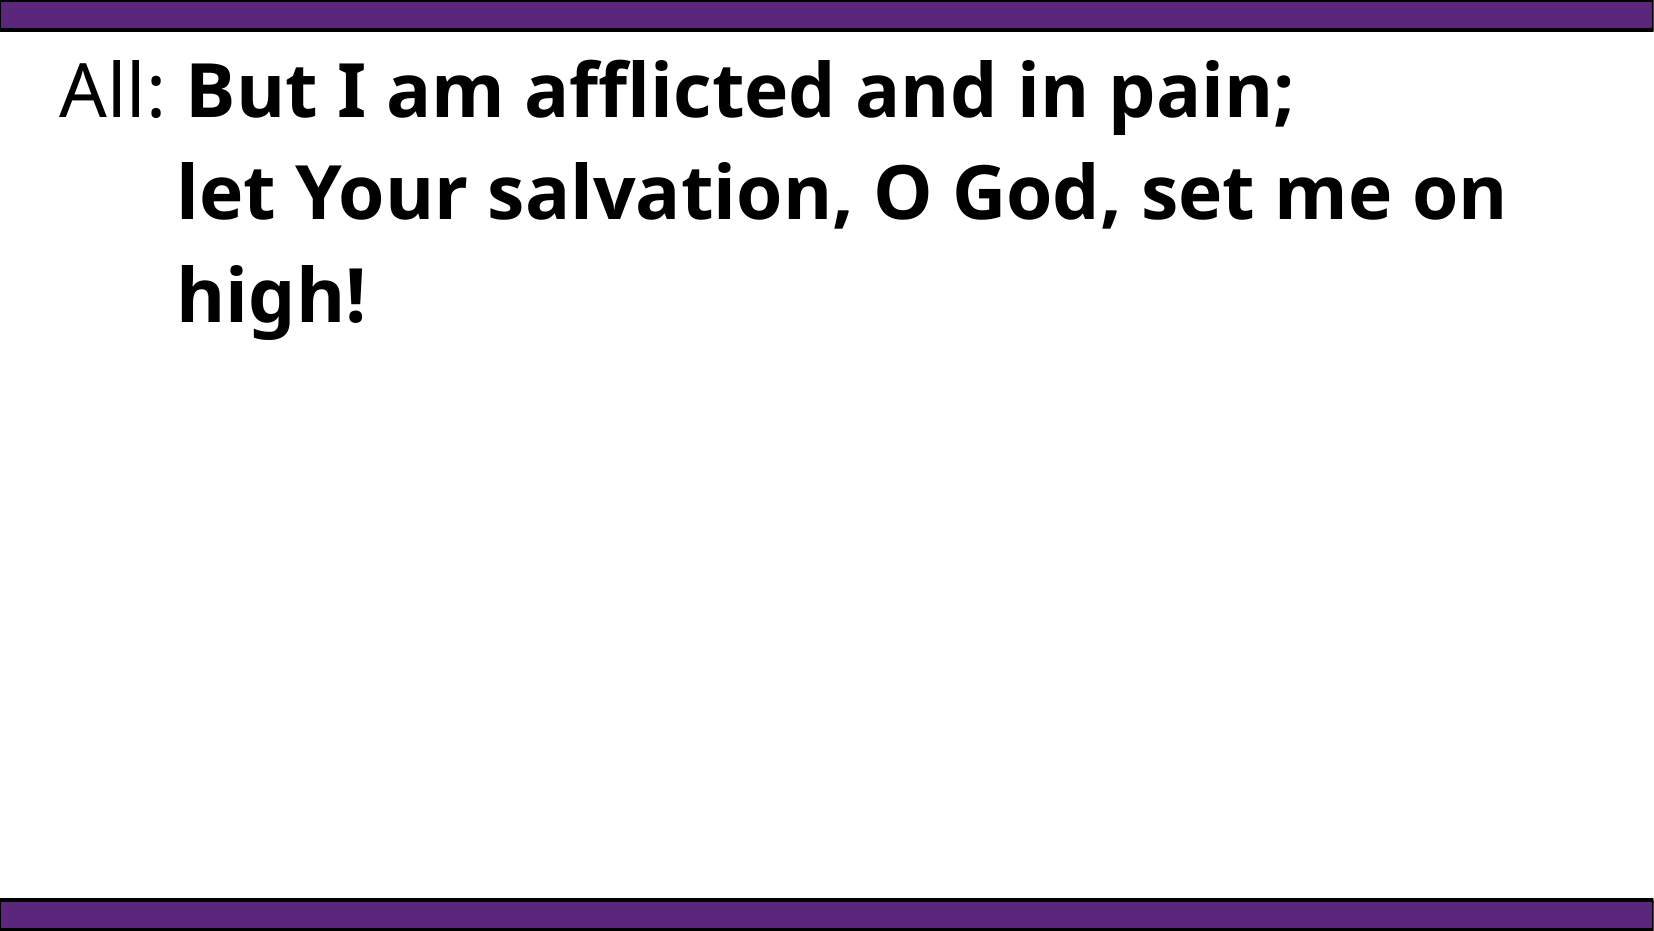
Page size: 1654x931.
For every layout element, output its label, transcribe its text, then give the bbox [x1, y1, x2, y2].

text_box [0, 0, 1654, 31]
text_box All: But I am afflicted and in pain; let Your salvation, O God, set me on high! [45, 30, 1606, 345]
text_box [0, 900, 1654, 931]
picture [0, 31, 1654, 900]
